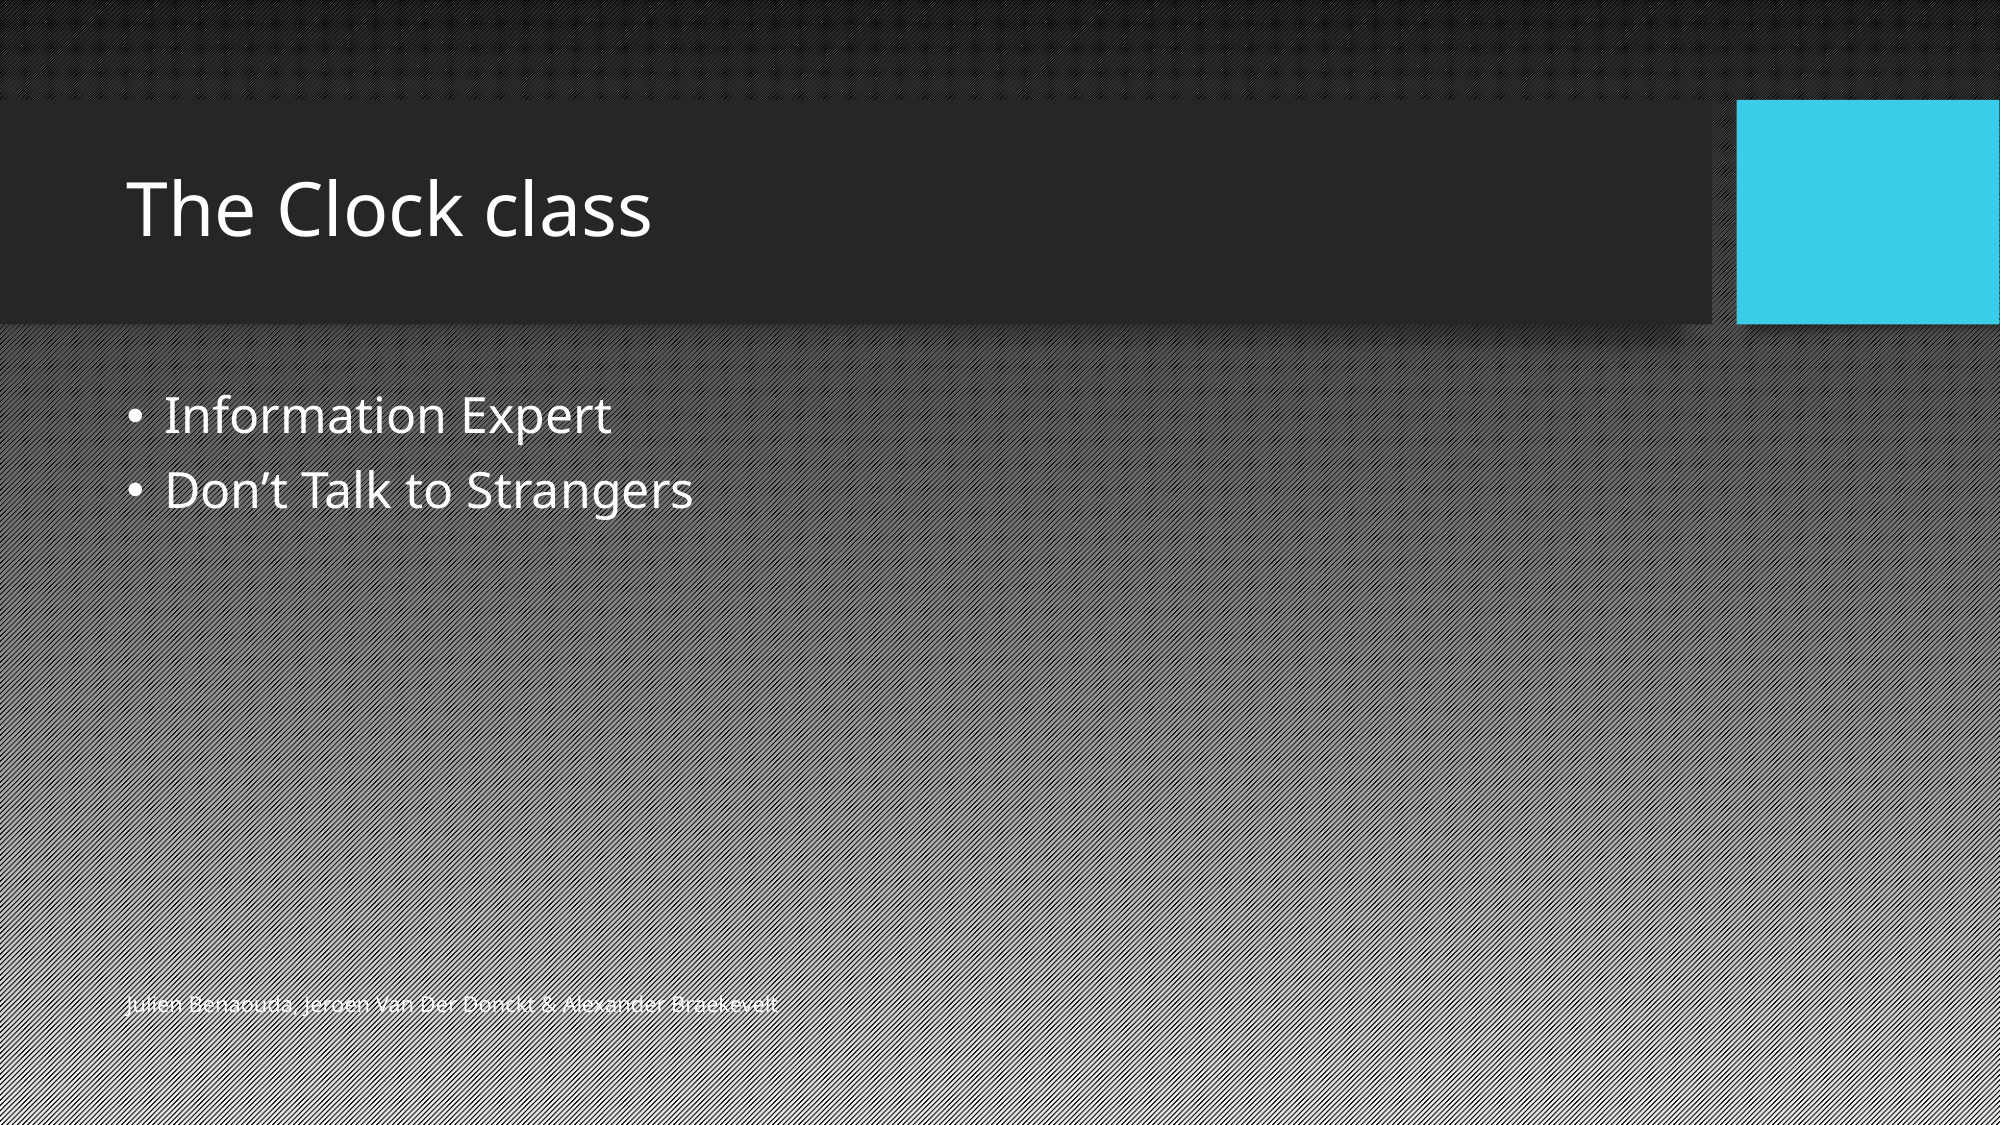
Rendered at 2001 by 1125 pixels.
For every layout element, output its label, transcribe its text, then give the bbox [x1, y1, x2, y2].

footer Julien Benaouda, Jeroen Van Der Donckt & Alexander Braekevelt [111, 973, 1239, 1034]
title The Clock class [111, 123, 1689, 301]
picture [0, 0, 2000, 1125]
list Information Expert Don’t Talk to Strangers [111, 383, 883, 973]
